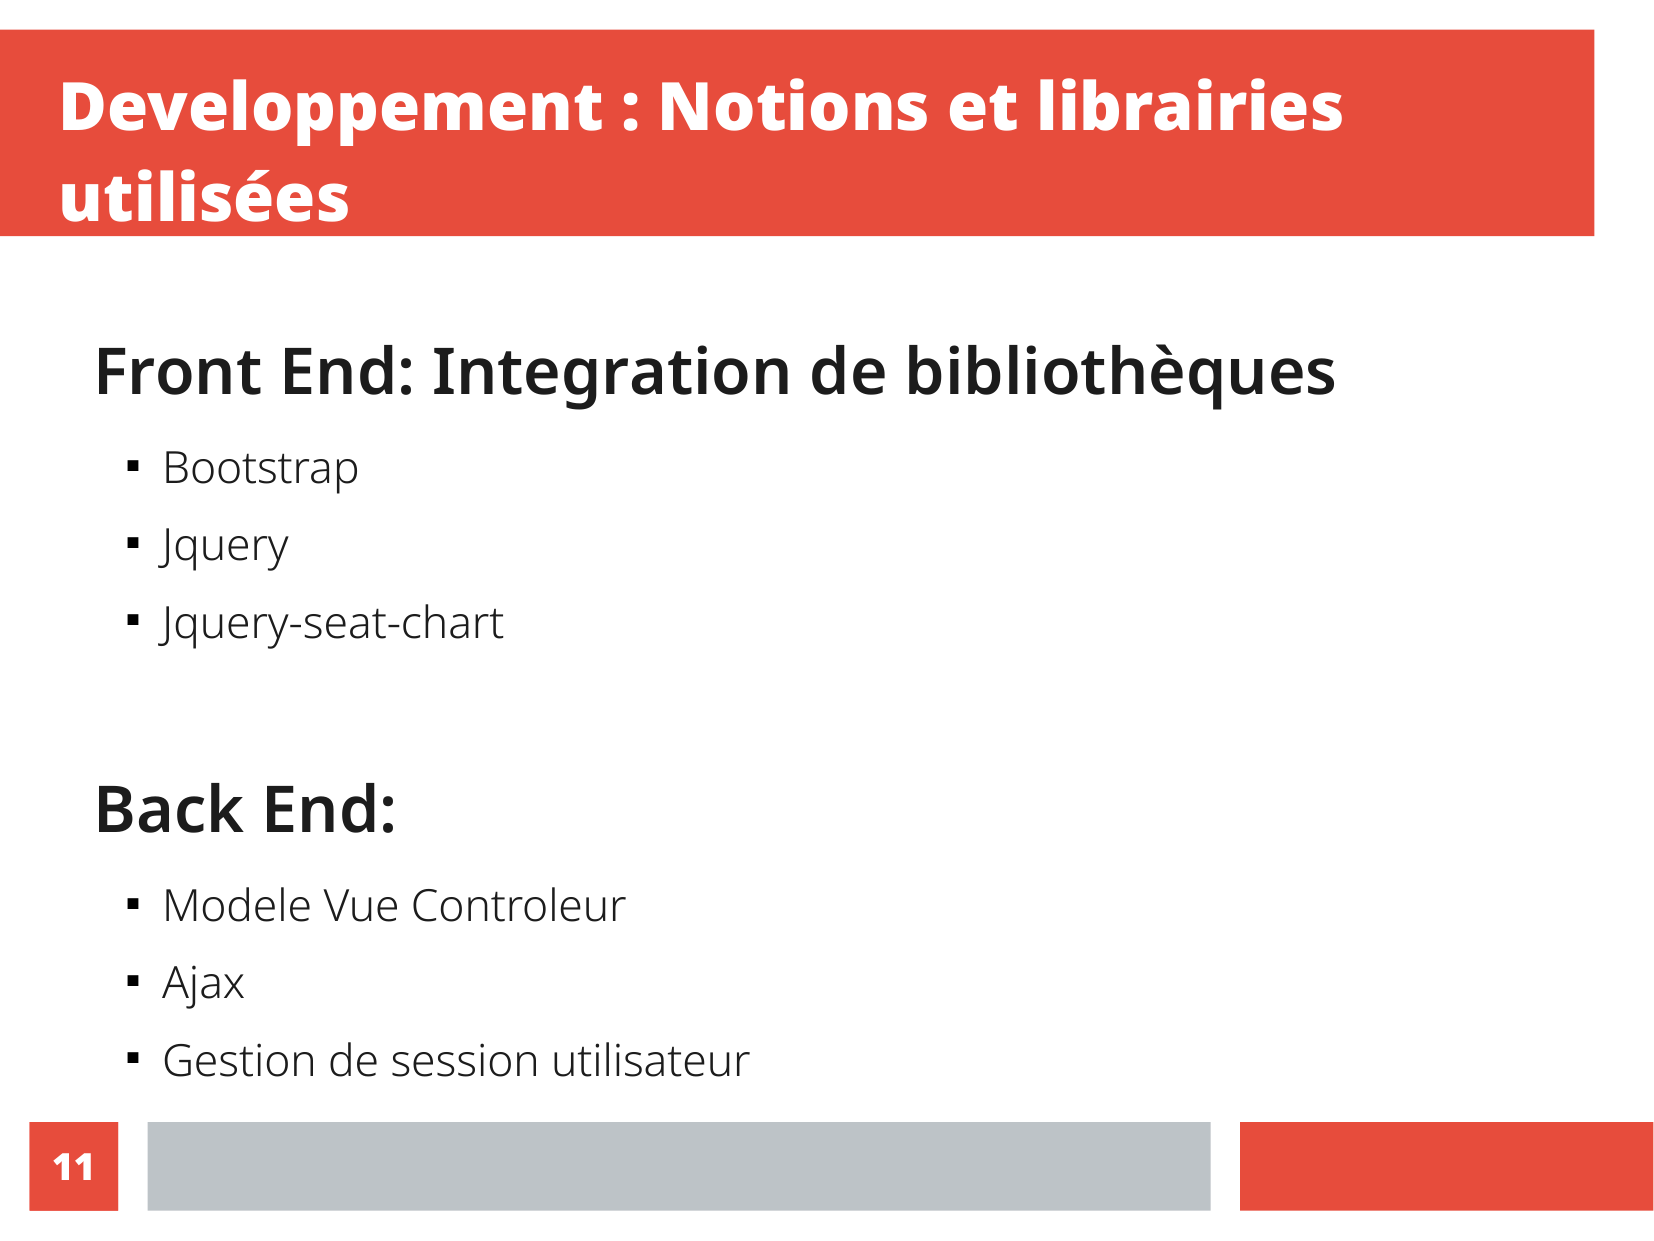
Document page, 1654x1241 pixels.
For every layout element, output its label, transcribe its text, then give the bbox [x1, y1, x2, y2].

list Front End: Integration de bibliothèques Bootstrap Jquery Jquery-seat-chart Back End: Modele Vue Controleur Ajax Gestion de session utilisateur [59, 324, 1565, 1093]
title Developpement : Notions et librairies utilisées [59, 59, 1595, 207]
